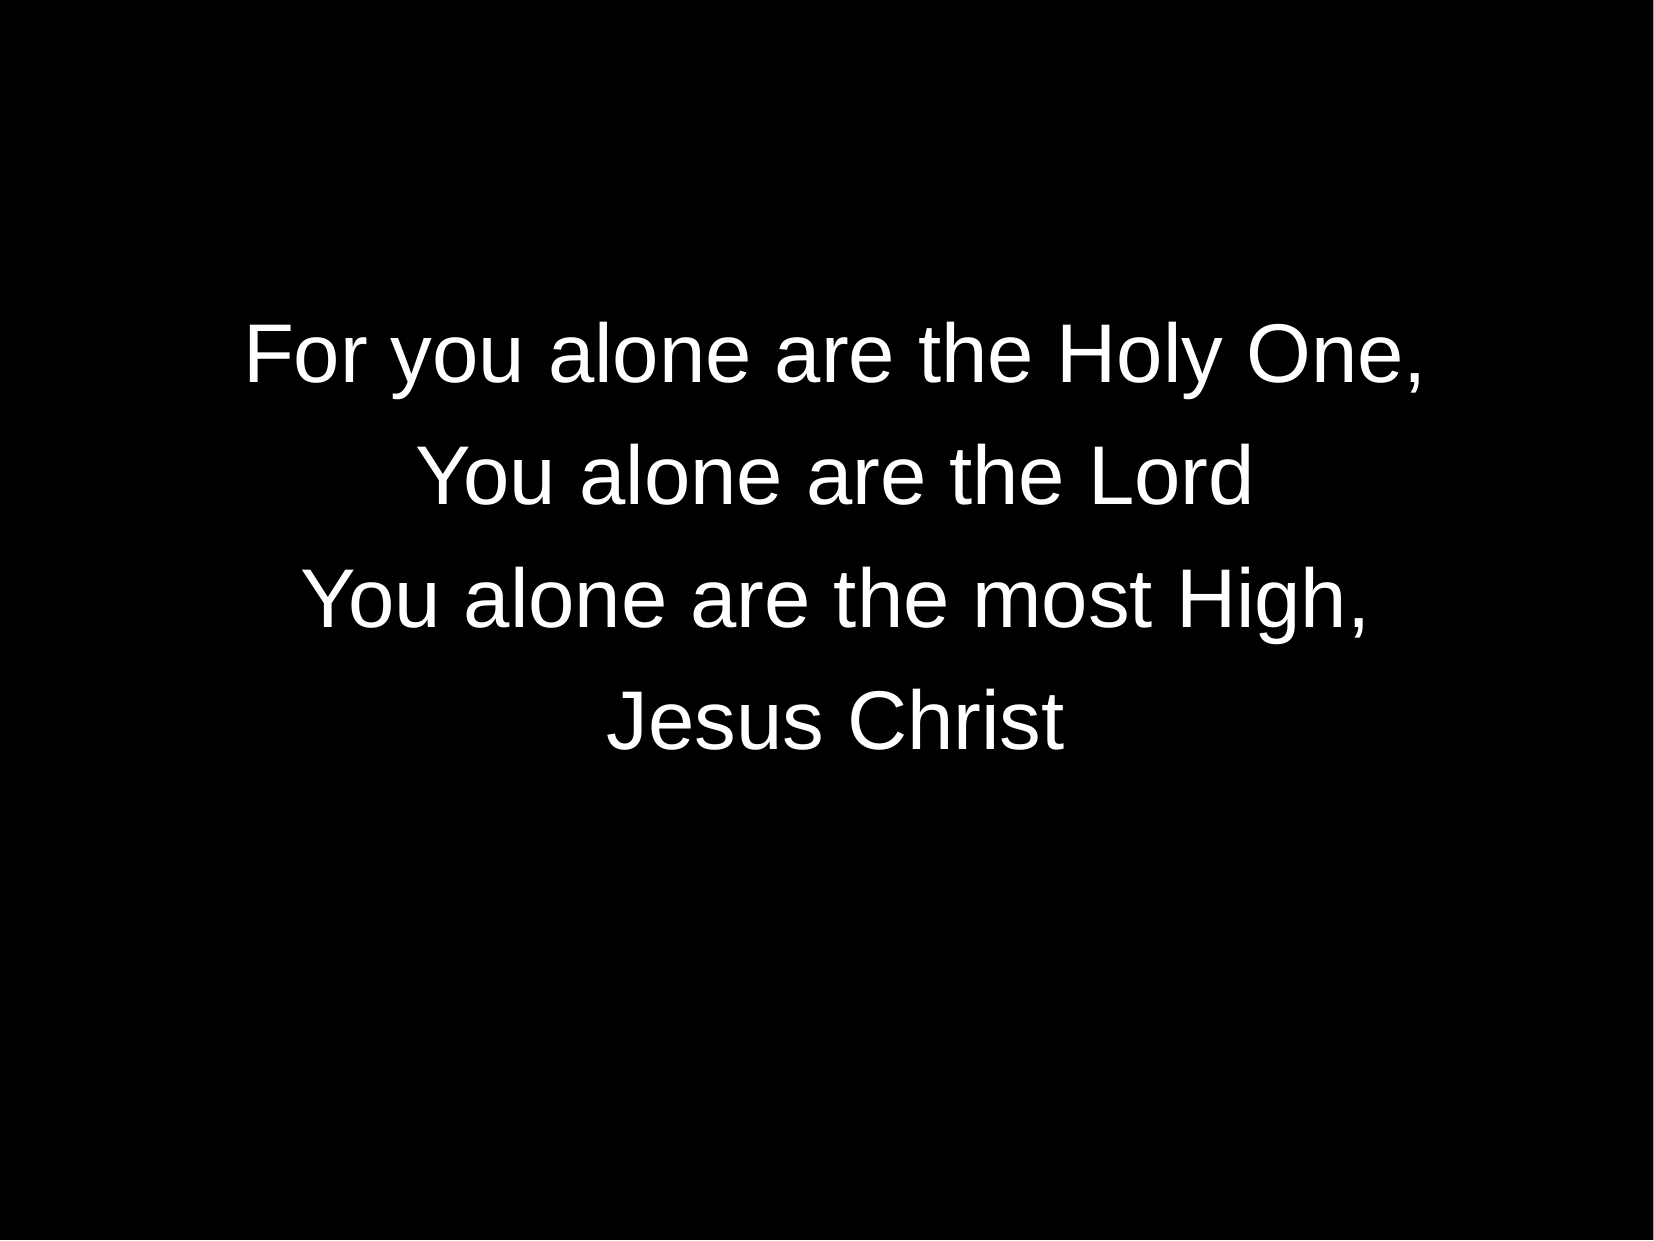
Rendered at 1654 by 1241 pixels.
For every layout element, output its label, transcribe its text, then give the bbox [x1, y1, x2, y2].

list For you alone are the Holy One, You alone are the Lord You alone are the most High, Jesus Christ [0, 307, 1654, 1027]
